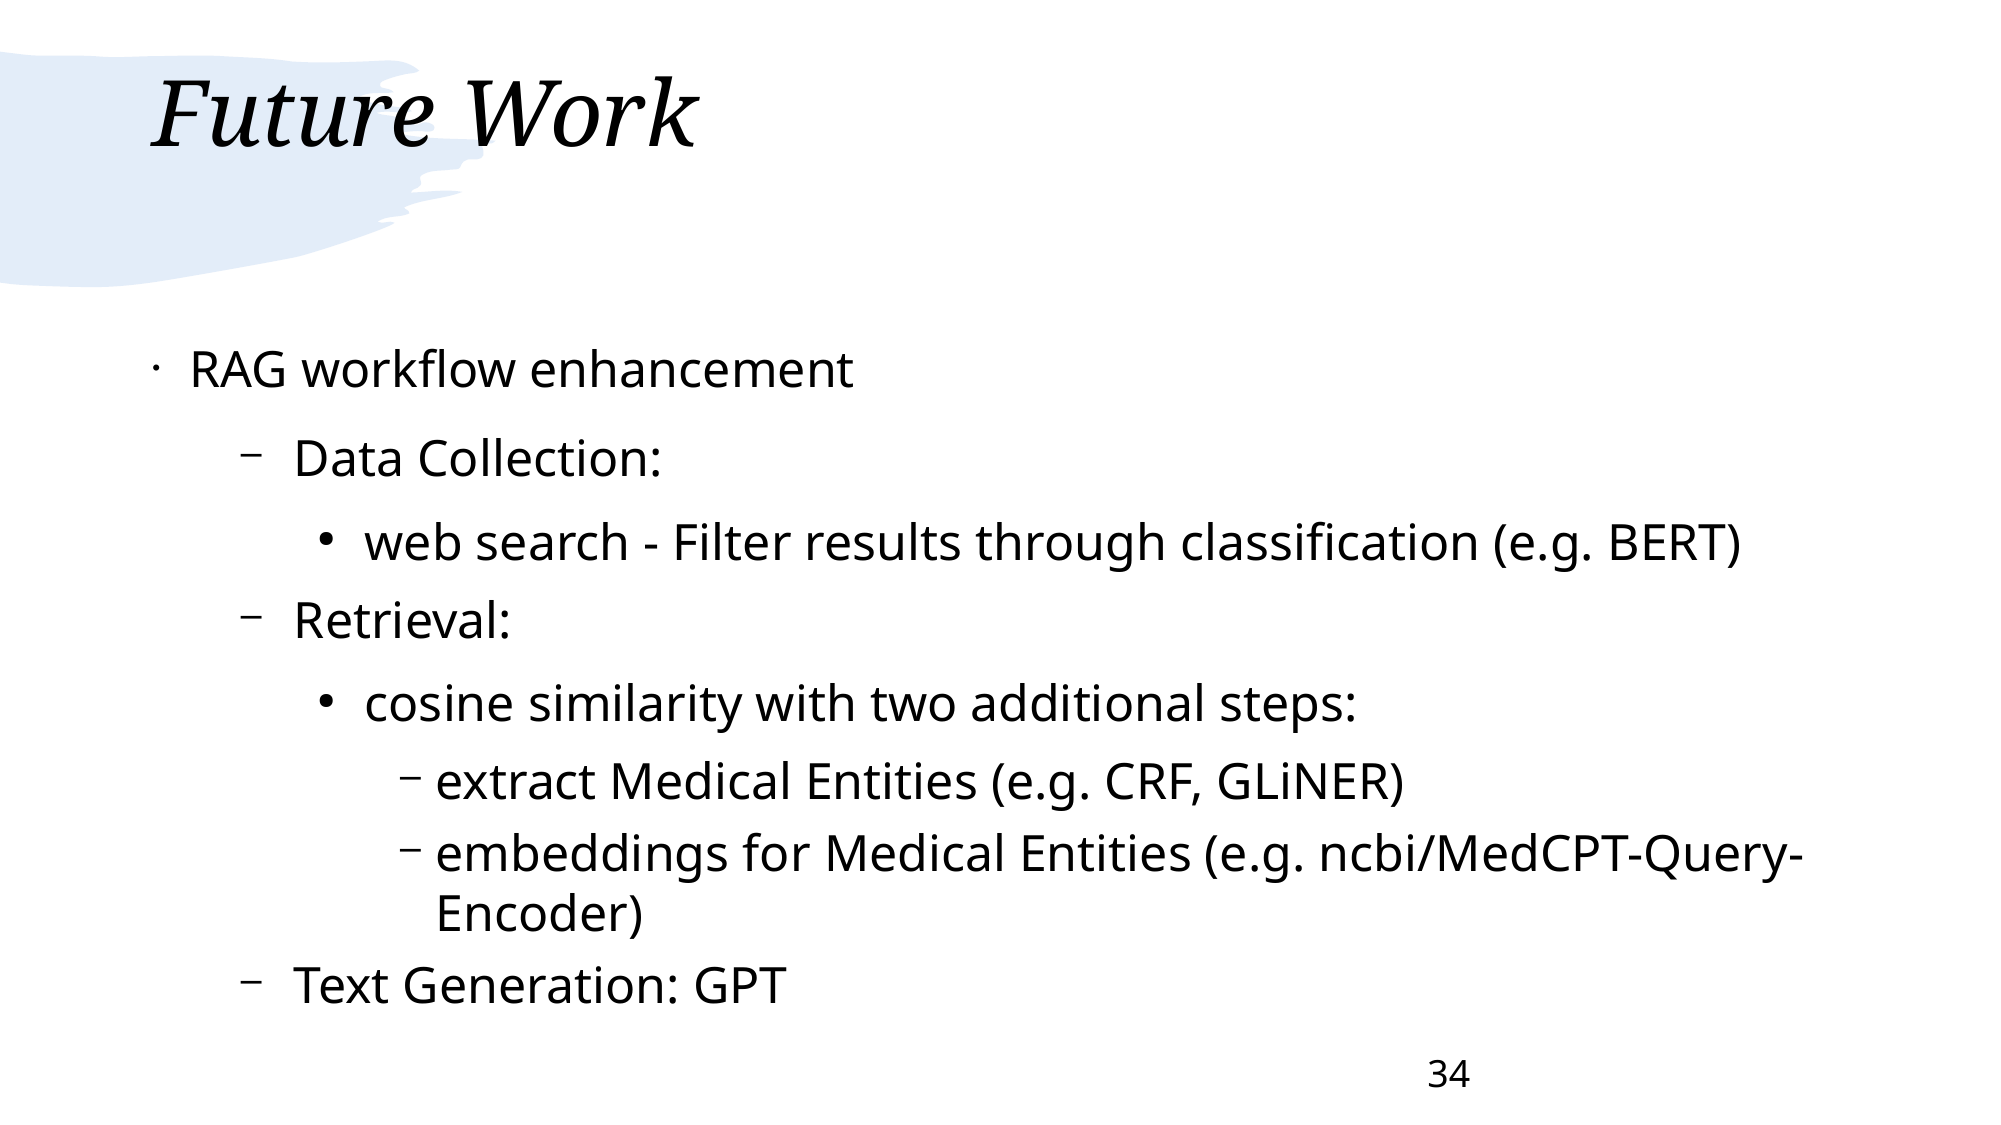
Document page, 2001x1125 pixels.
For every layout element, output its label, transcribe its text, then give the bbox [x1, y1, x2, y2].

list RAG workflow enhancement Data Collection: web search - Filter results through classification (e.g. BERT) Retrieval: cosine similarity with two additional steps: extract Medical Entities (e.g. CRF, GLiNER) embeddings for Medical Entities (e.g. ncbi/MedCPT-Query-Encoder) Text Generation: GPT [137, 329, 1863, 1013]
title Future Work [137, 59, 1863, 278]
slide_number <number> [1412, 1042, 1863, 1103]
